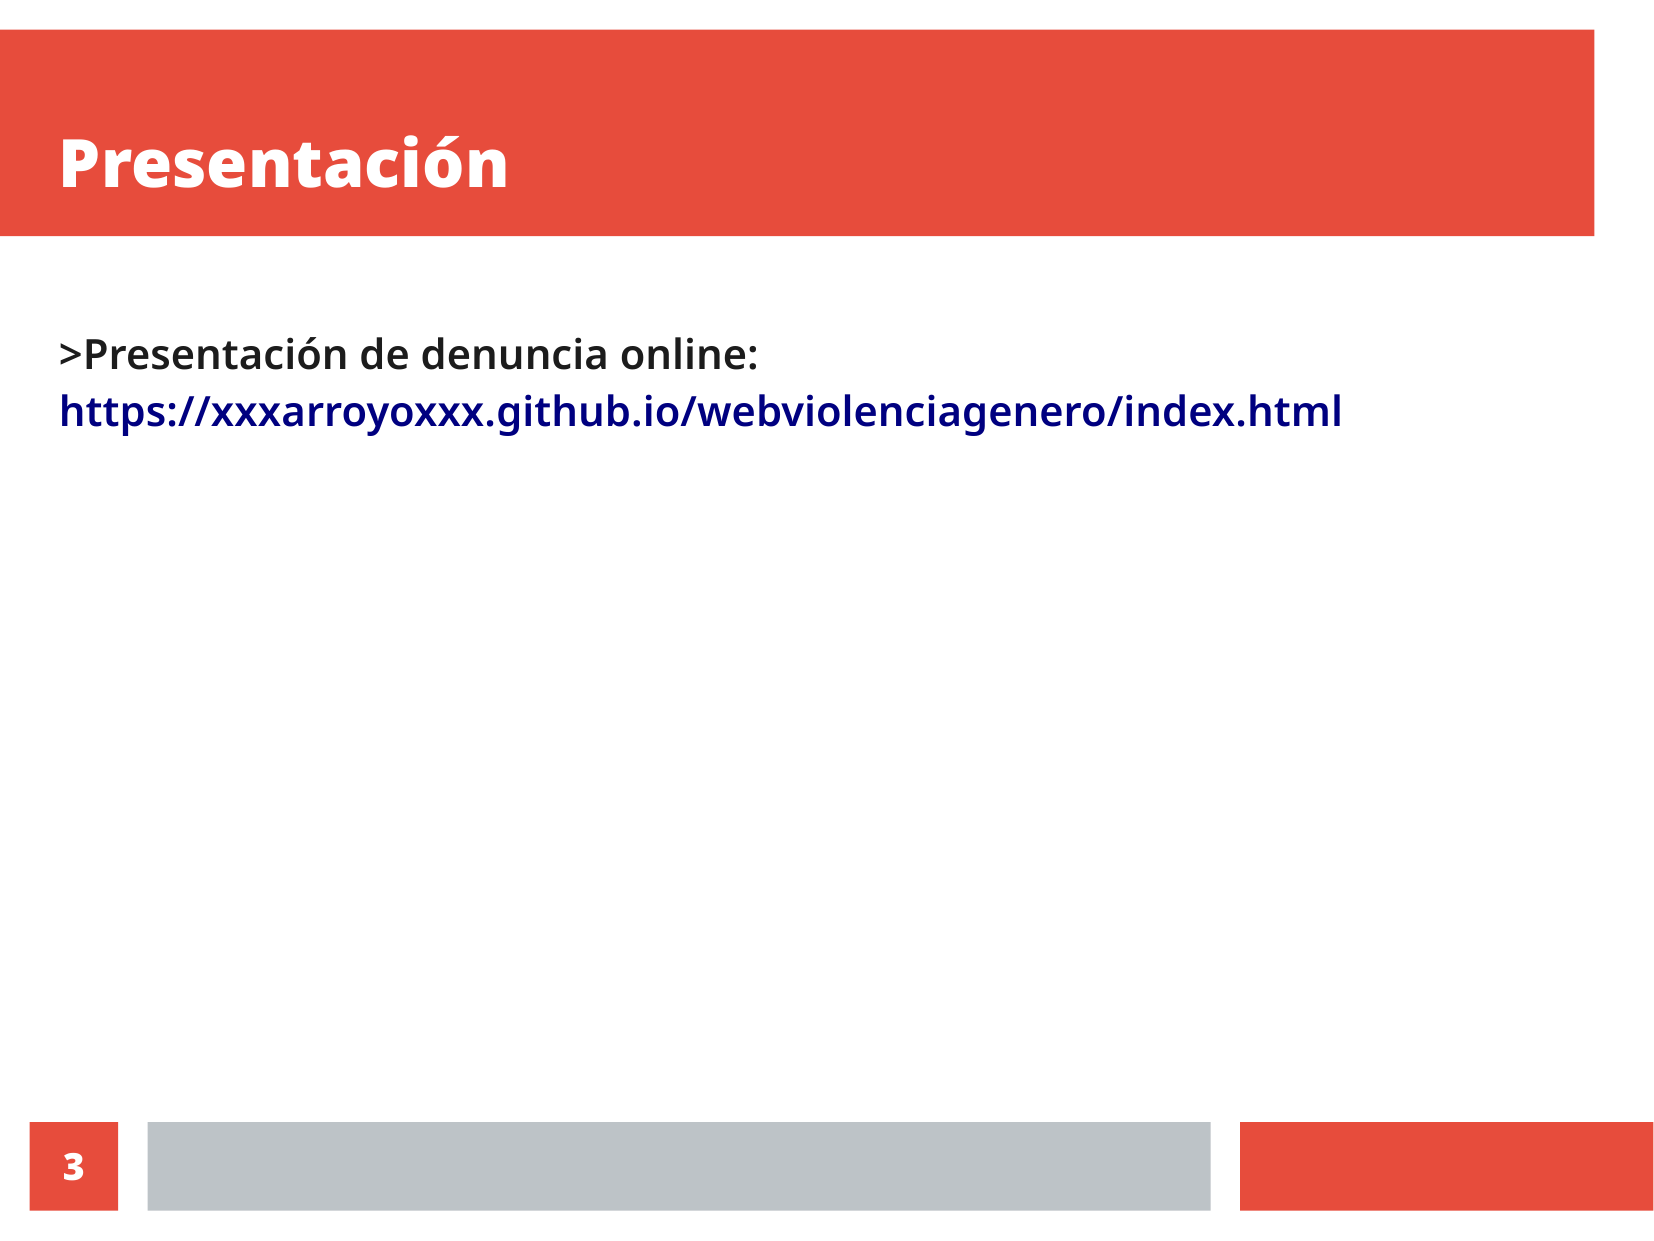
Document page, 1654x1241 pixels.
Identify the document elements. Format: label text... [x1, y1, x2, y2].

title Presentación [59, 59, 1595, 207]
list >Presentación de denuncia online: https://xxxarroyoxxx.github.io/webviolenciagenero/index.html [59, 324, 1565, 1093]
